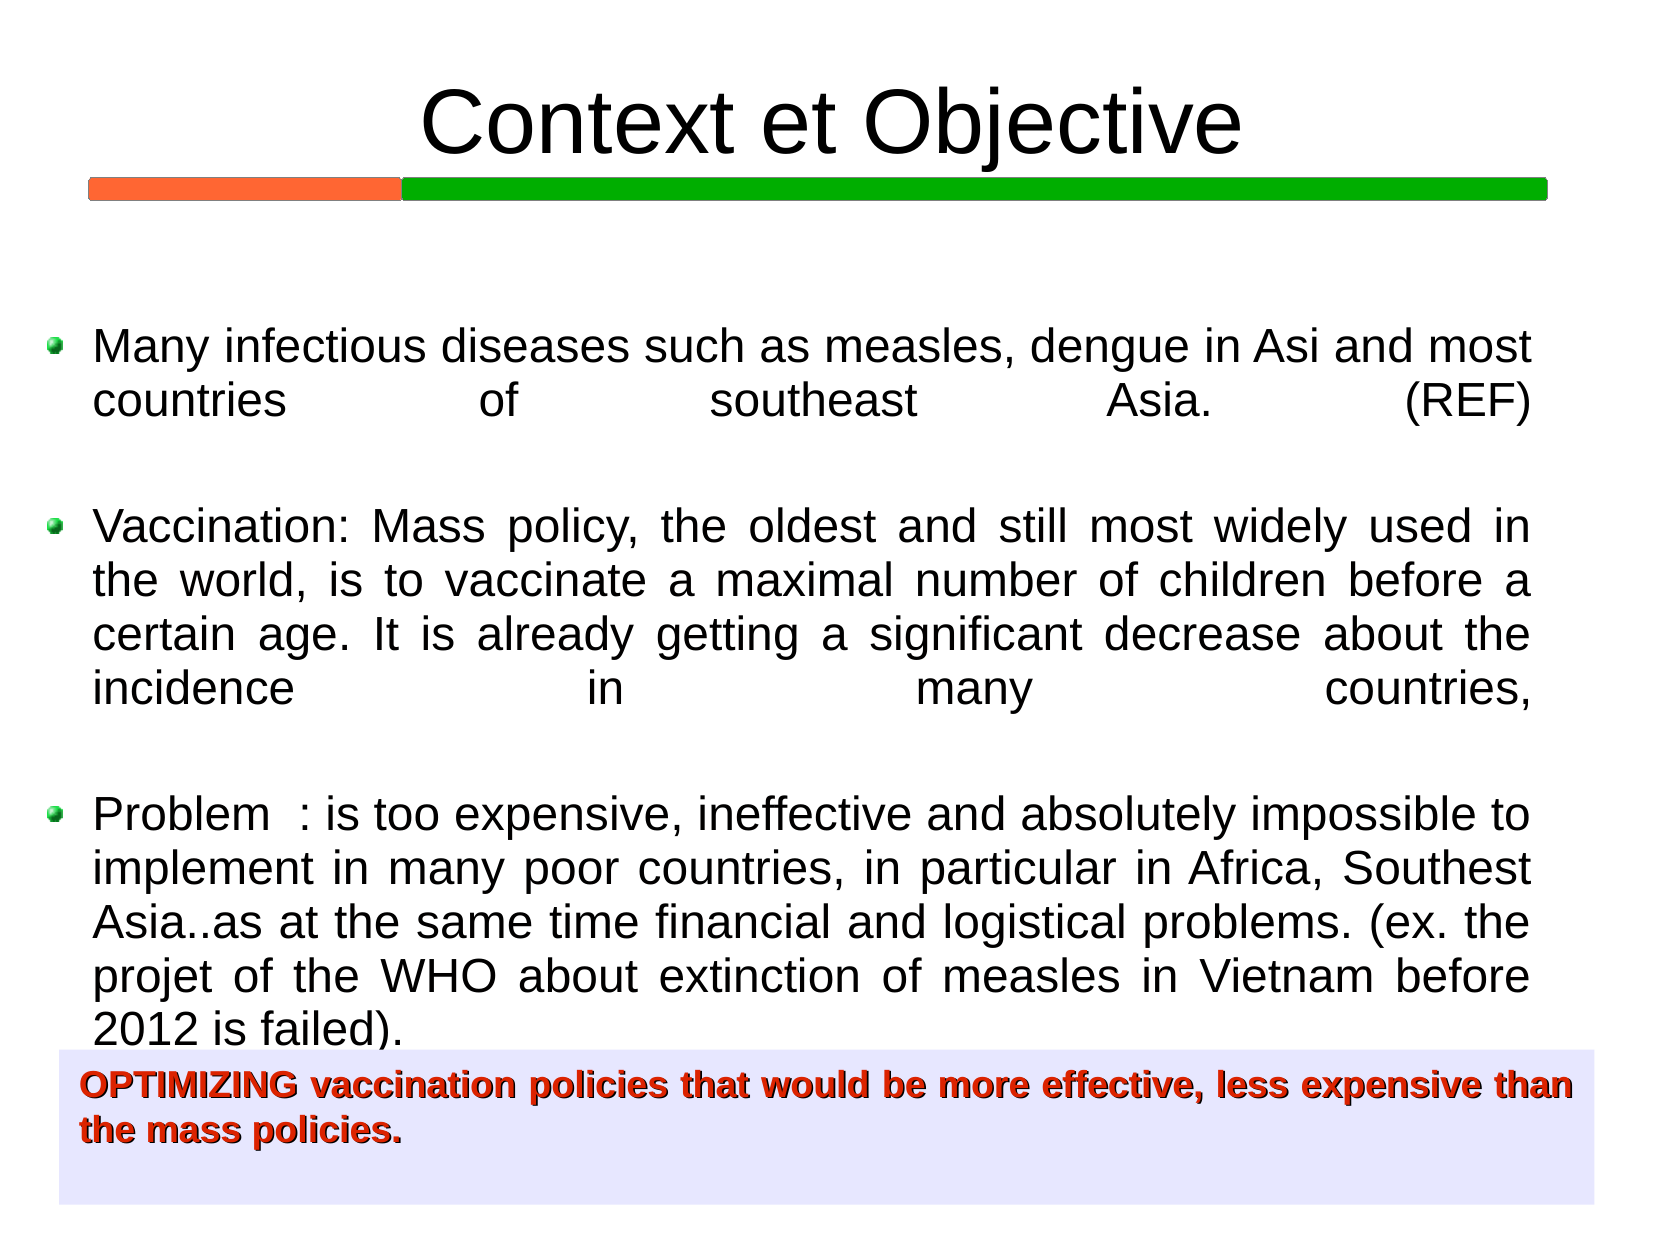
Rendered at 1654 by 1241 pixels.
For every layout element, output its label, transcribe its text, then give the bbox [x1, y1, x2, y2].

text_box [88, 177, 1548, 201]
title Context et Objective [88, 18, 1577, 226]
text_box OPTIMIZING vaccination policies that would be more effective, less expensive than the mass policies. [59, 1049, 1595, 1205]
list Many infectious diseases such as measles, dengue in Asi and most countries of southeast Asia. (REF) Vaccination: Mass policy, the oldest and still most widely used in the world, is to vaccinate a maximal number of children before a certain age. It is already getting a significant decrease about the incidence in many countries, Problem : is too expensive, ineffective and absolutely impossible to implement in many poor countries, in particular in Africa, Southest Asia..as at the same time financial and logistical problems. (ex. the projet of the WHO about extinction of measles in Vietnam before 2012 is failed). [47, 318, 1630, 1062]
